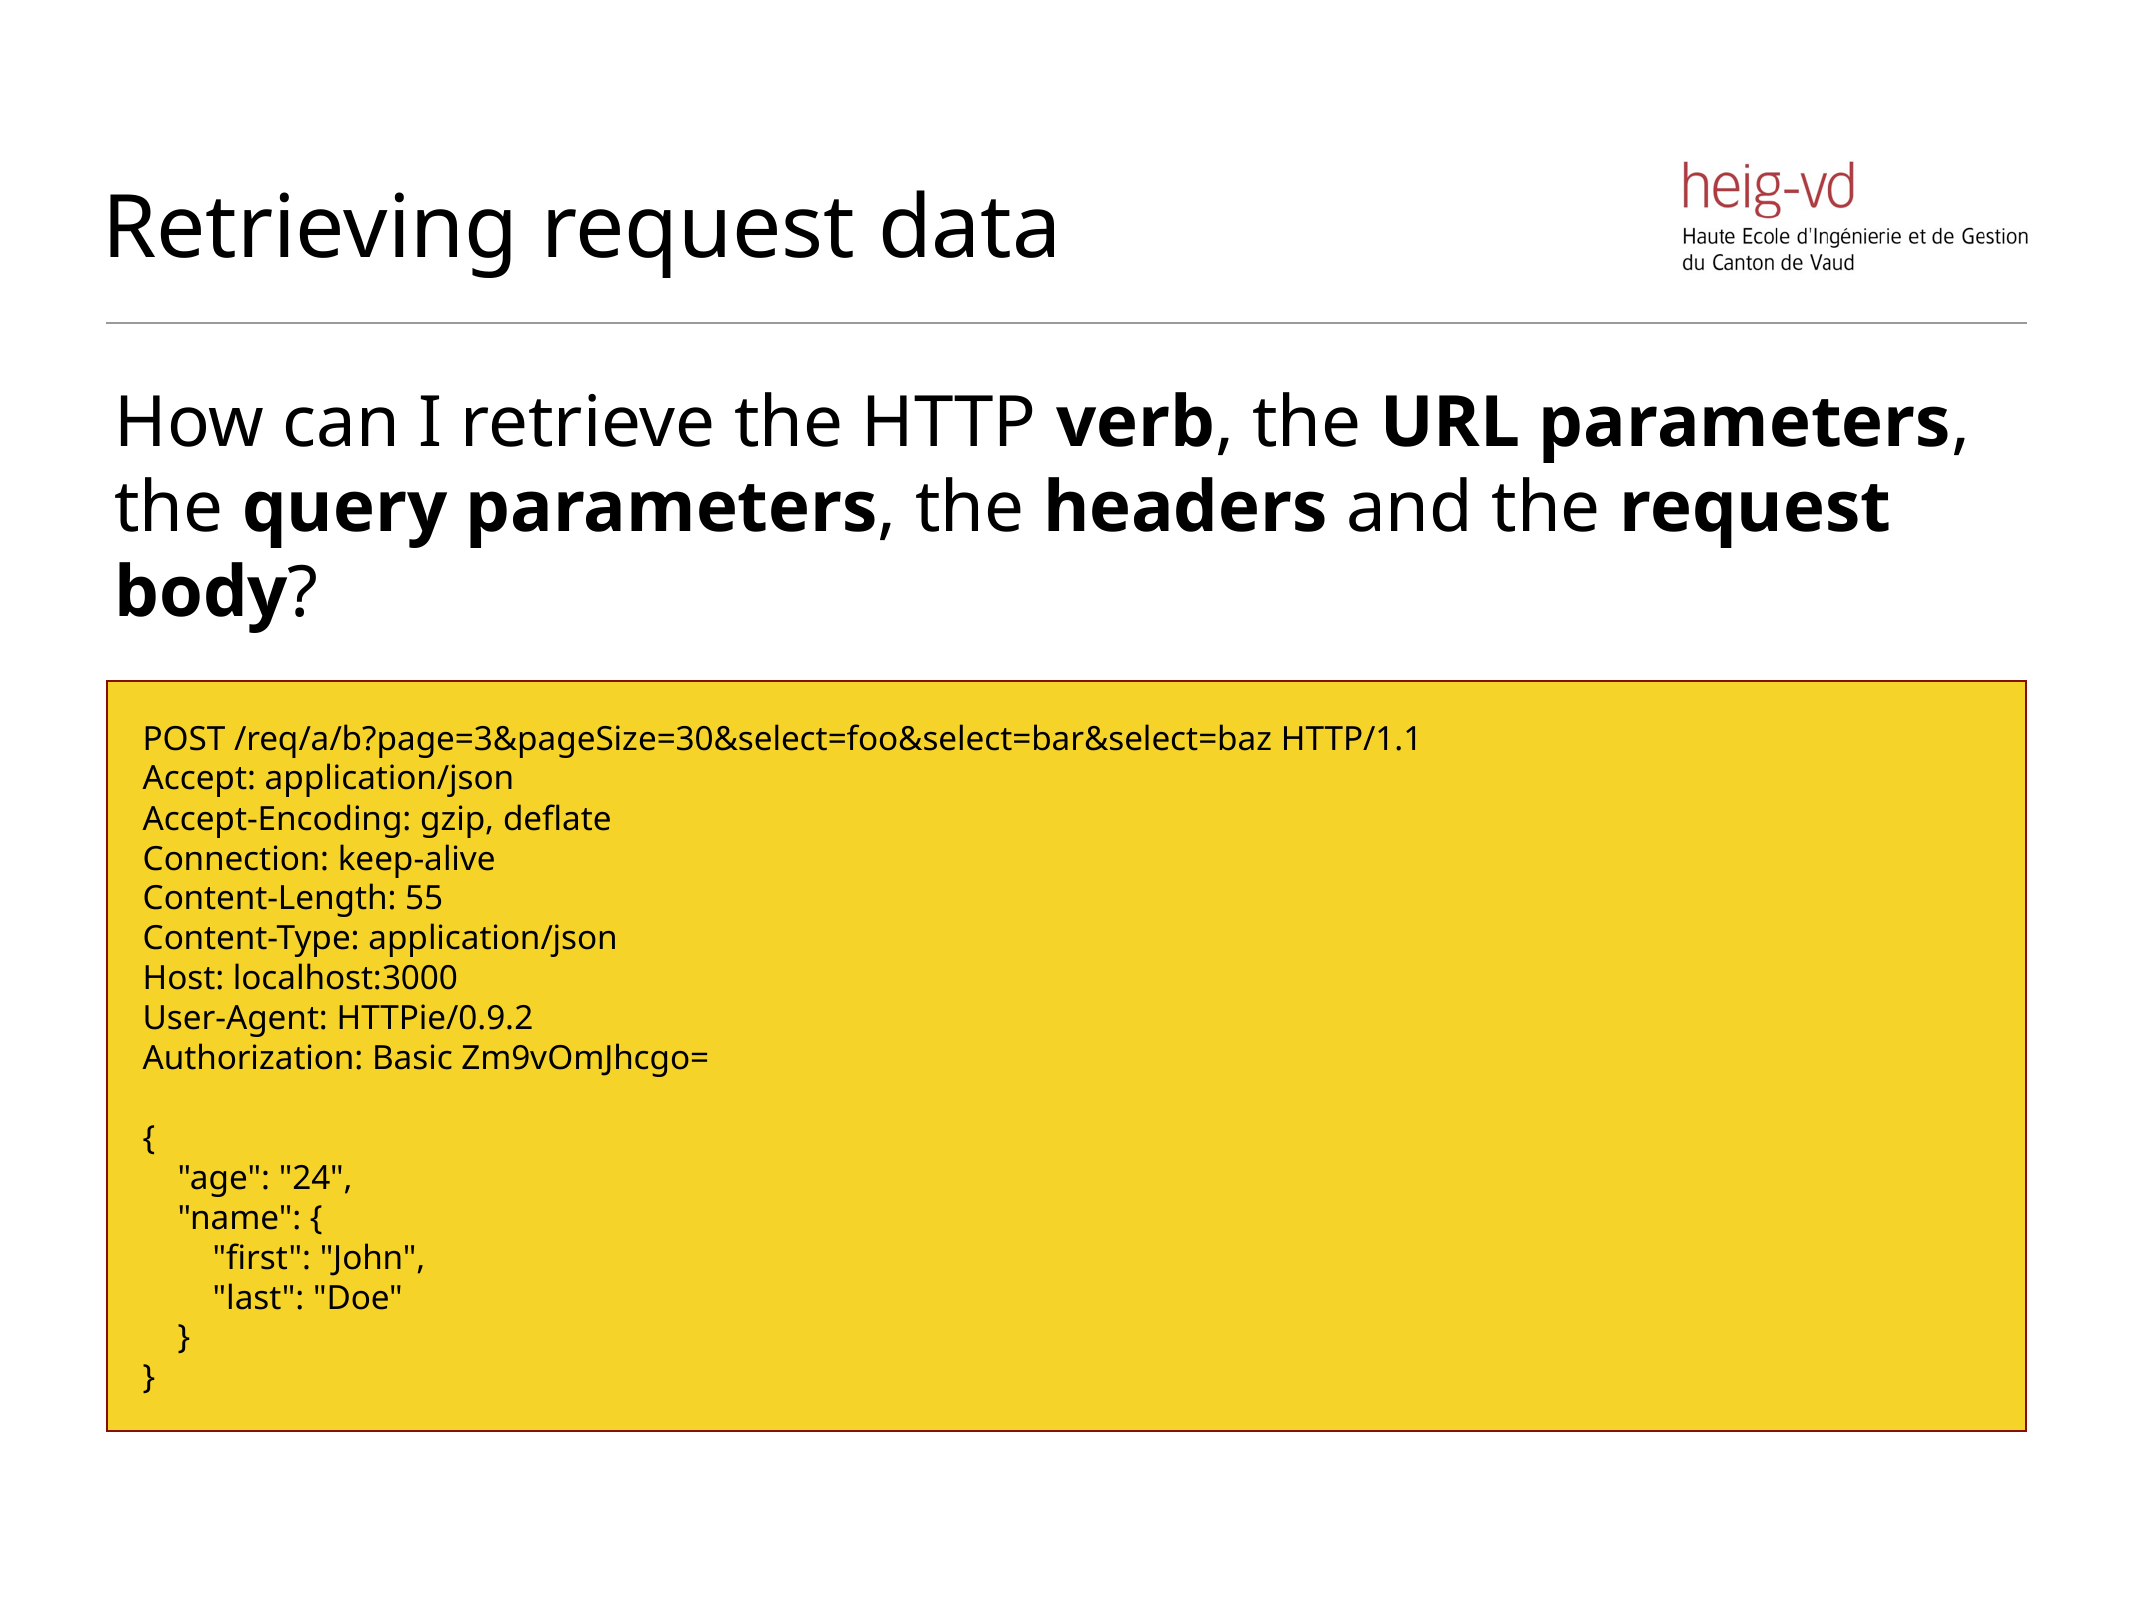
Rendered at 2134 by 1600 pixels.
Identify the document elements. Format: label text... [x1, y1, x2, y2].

text_box How can I retrieve the HTTP verb, the URL parameters, the query parameters, the headers and the request body? [106, 367, 2027, 639]
text_box POST /req/a/b?page=3&pageSize=30&select=foo&select=bar&select=baz HTTP/1.1 Accept: application/json Accept-Encoding: gzip, deflate Connection: keep-alive Content-Length: 55 Content-Type: application/json Host: localhost:3000 User-Agent: HTTPie/0.9.2 Authorization: Basic Zm9vOmJhcgo= { "age": "24", "name": { "first": "John", "last": "Doe" } } [107, 681, 2027, 1431]
title Retrieving request data [93, 54, 2040, 284]
